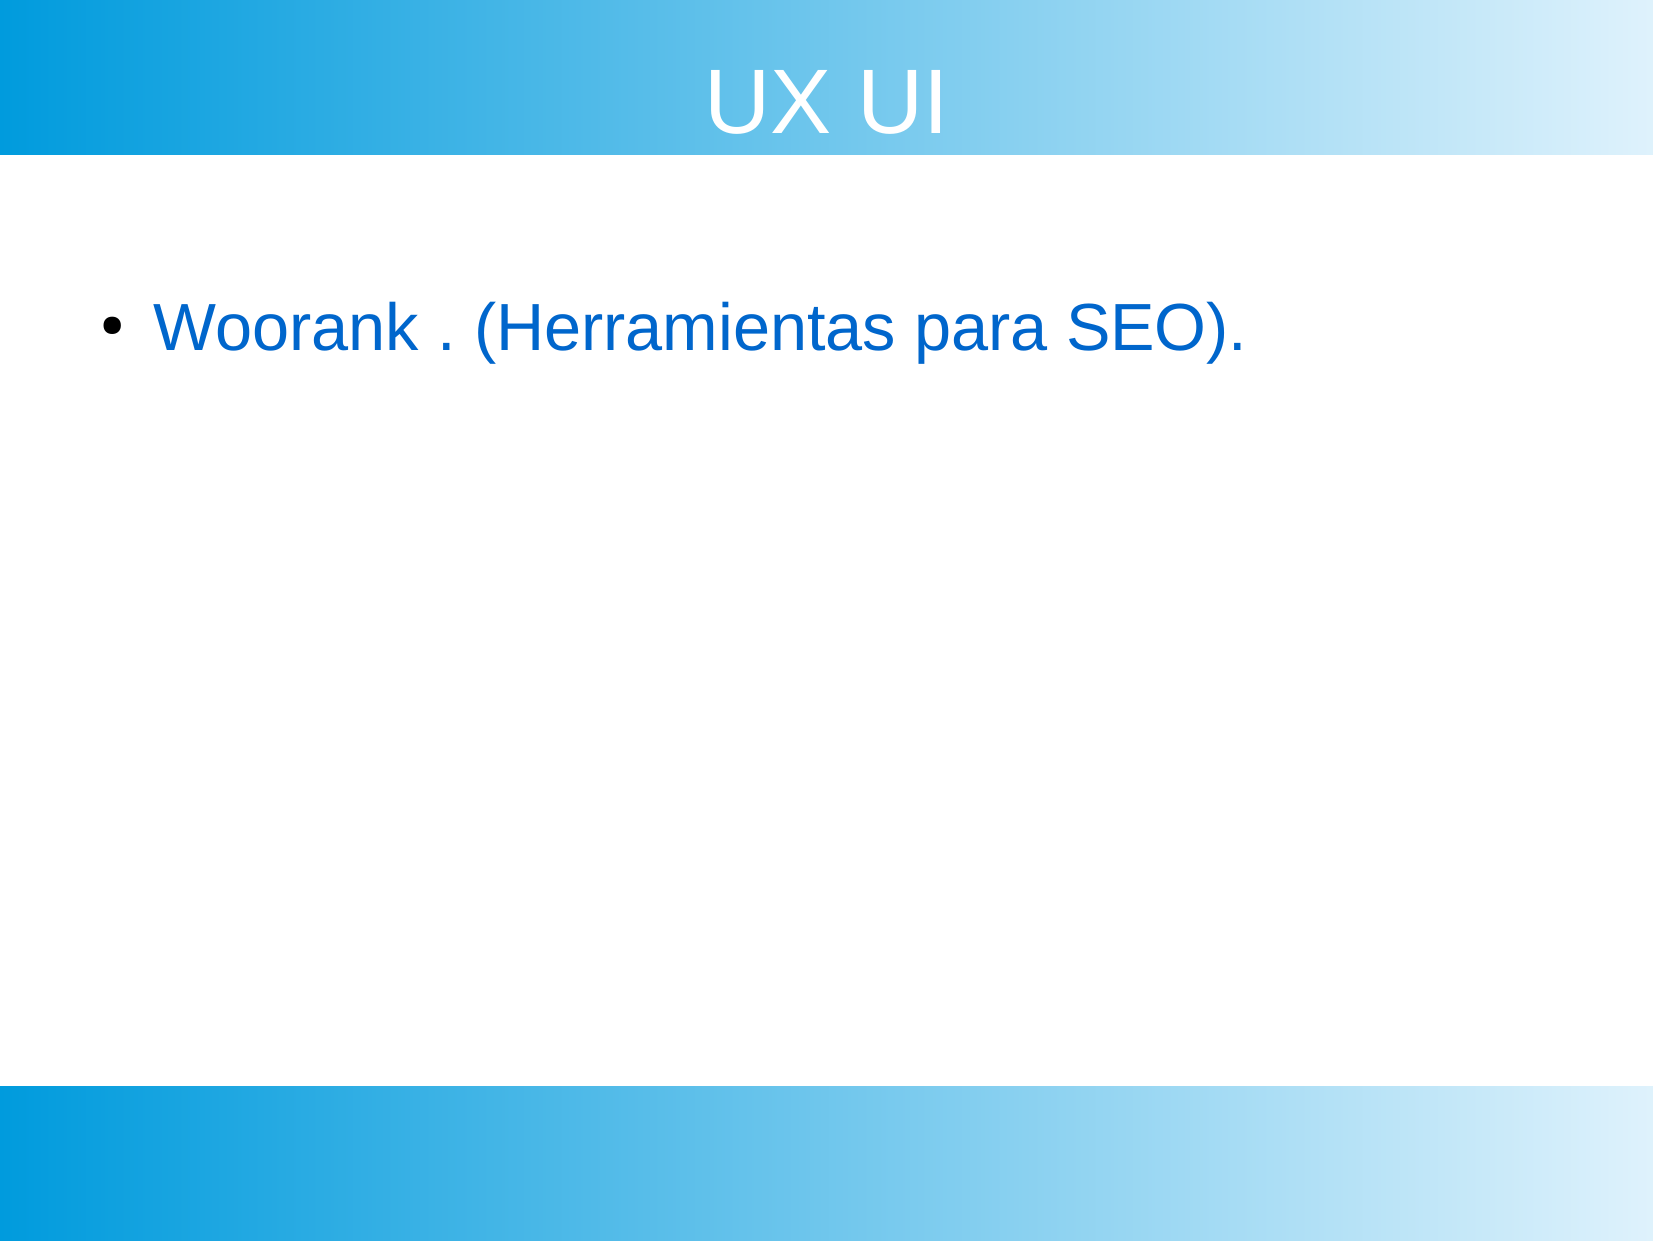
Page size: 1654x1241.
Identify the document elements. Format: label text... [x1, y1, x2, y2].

title UX UI [82, 49, 1571, 155]
list Woorank . (Herramientas para SEO). [82, 290, 1571, 1010]
